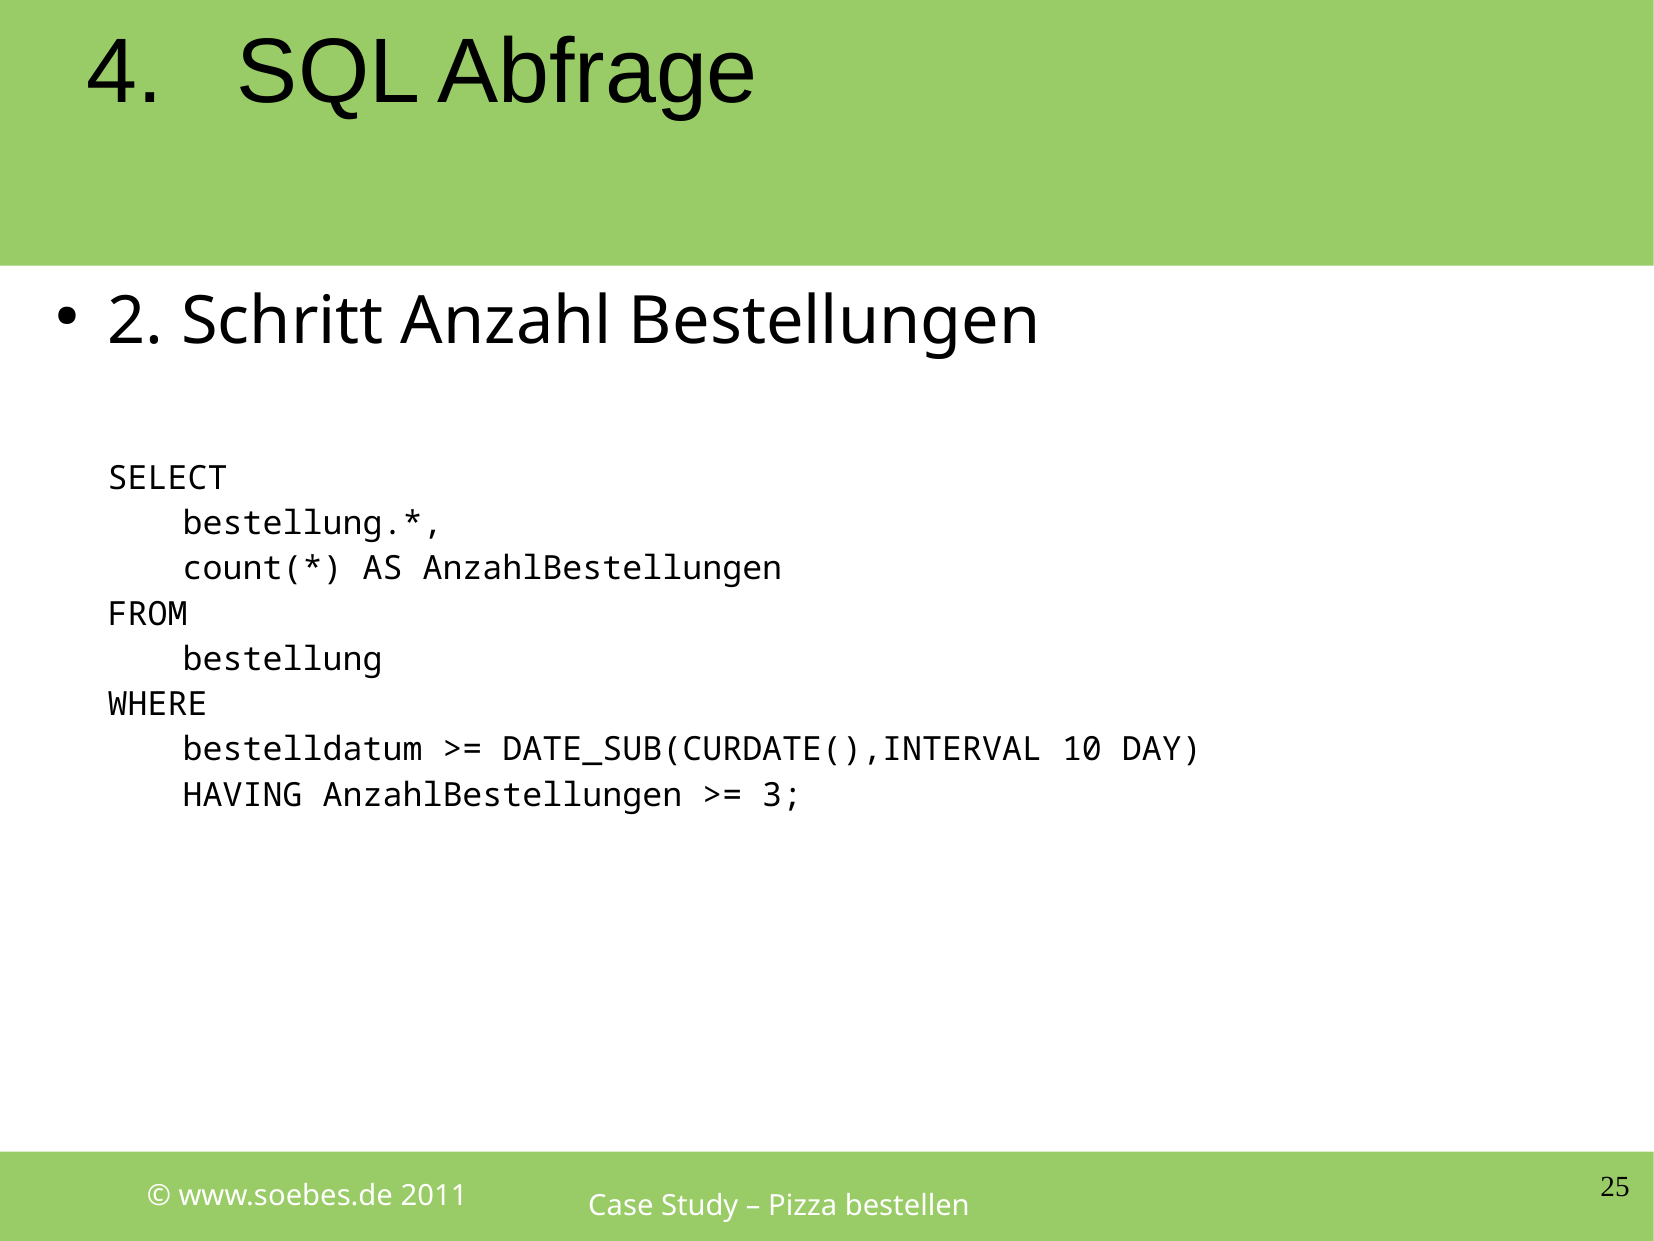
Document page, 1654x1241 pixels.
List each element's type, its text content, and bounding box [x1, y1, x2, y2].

title 4. SQL Abfrage [86, 17, 1576, 226]
list 2. Schritt Anzahl Bestellungen SELECT bestellung.*, count(*) AS AnzahlBestellungen FROM bestellung WHERE bestelldatum >= DATE_SUB(CURDATE(),INTERVAL 10 DAY) HAVING AnzahlBestellungen >= 3; [37, 272, 1613, 1091]
